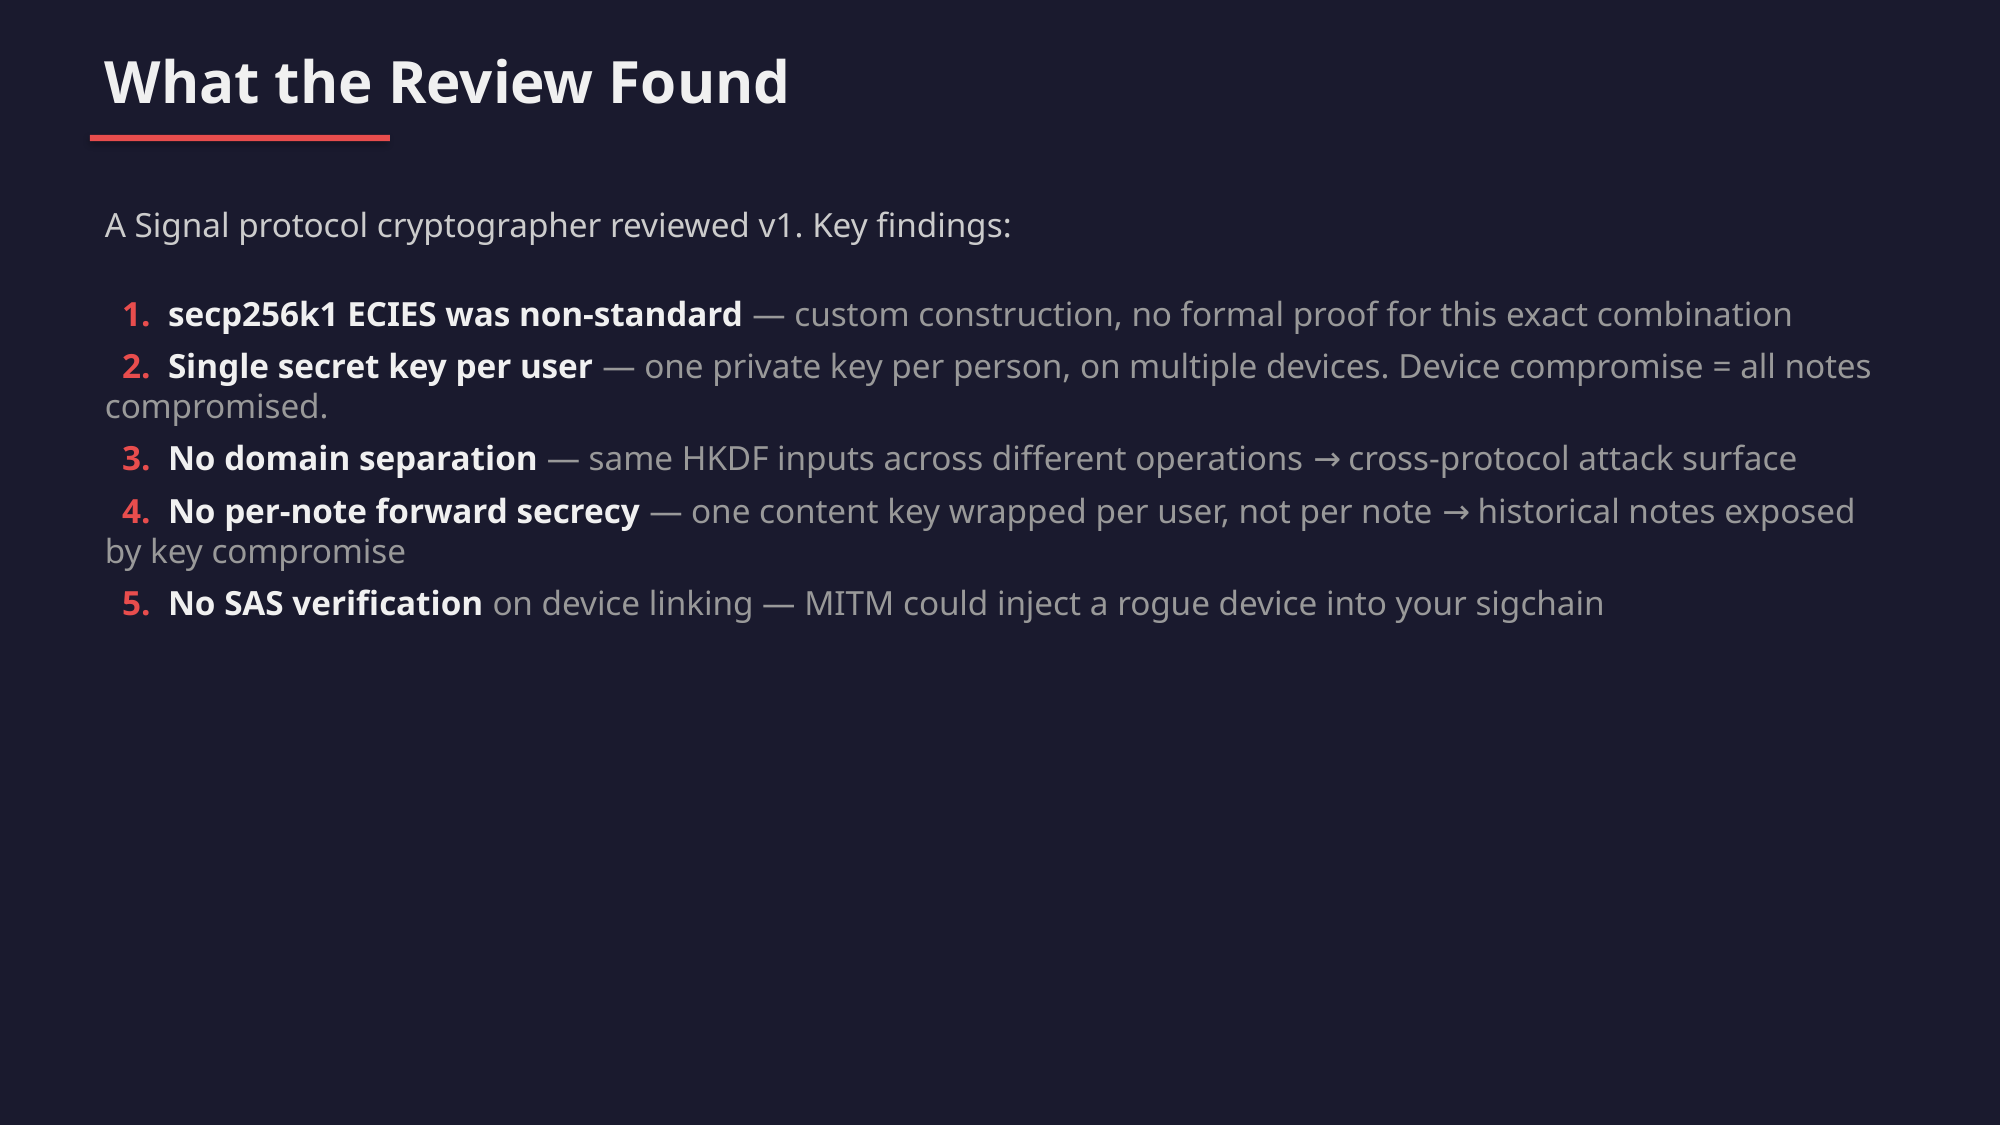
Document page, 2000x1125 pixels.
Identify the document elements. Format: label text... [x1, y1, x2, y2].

text_box [89, 134, 390, 142]
text_box What the Review Found [89, 37, 1910, 123]
text_box A Signal protocol cryptographer reviewed v1. Key findings: 1. secp256k1 ECIES was non-standard — custom construction, no formal proof for this exact combination 2. Single secret key per user — one private key per person, on multiple devices. Device compromise = all notes compromised. 3. No domain separation — same HKDF inputs across different operations → cross-protocol attack surface 4. No per-note forward secrecy — one content key wrapped per user, not per note → historical notes exposed by key compromise 5. No SAS verification on device linking — MITM could inject a rogue device into your sigchain [89, 197, 1910, 630]
